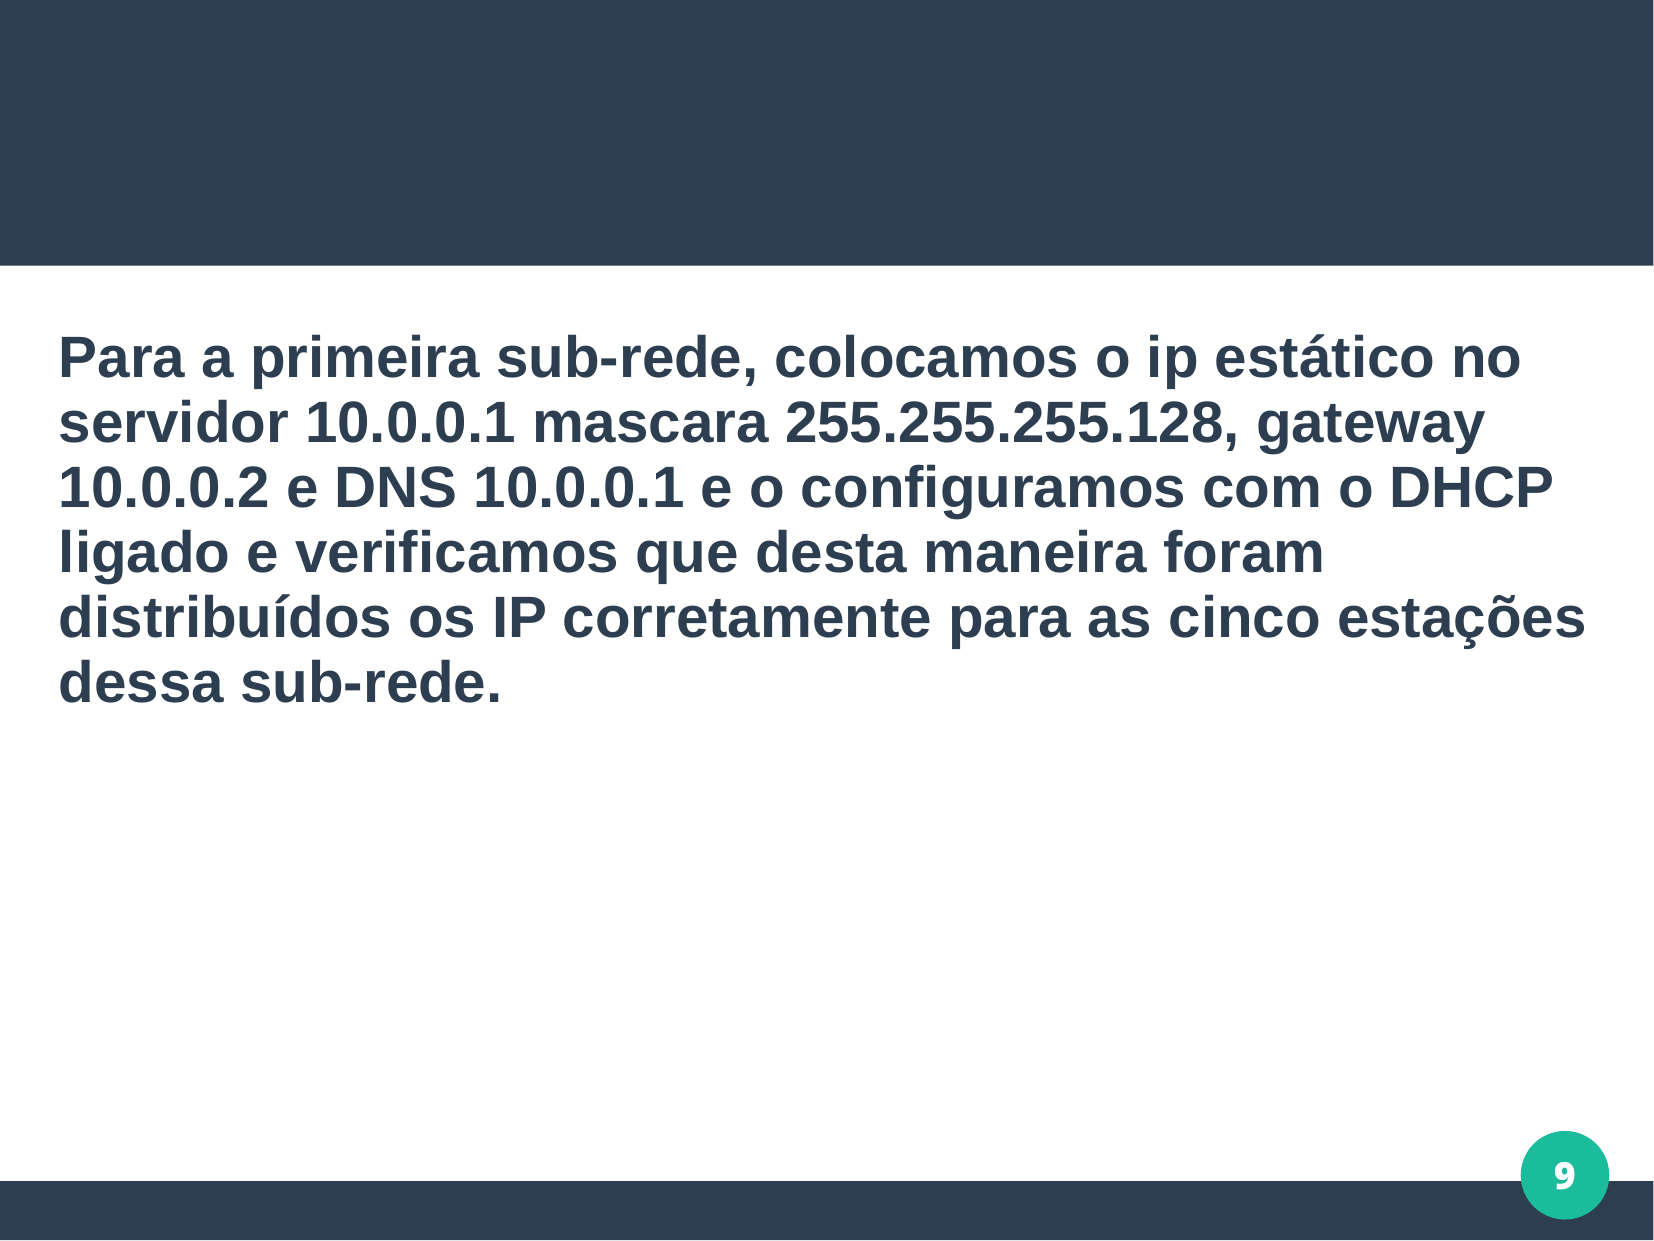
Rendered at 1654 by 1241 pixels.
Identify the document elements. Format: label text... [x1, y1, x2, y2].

list Para a primeira sub-rede, colocamos o ip estático no servidor 10.0.0.1 mascara 255.255.255.128, gateway 10.0.0.2 e DNS 10.0.0.1 e o configuramos com o DHCP ligado e verificamos que desta maneira foram distribuídos os IP corretamente para as cinco estações dessa sub-rede. [59, 324, 1595, 1152]
